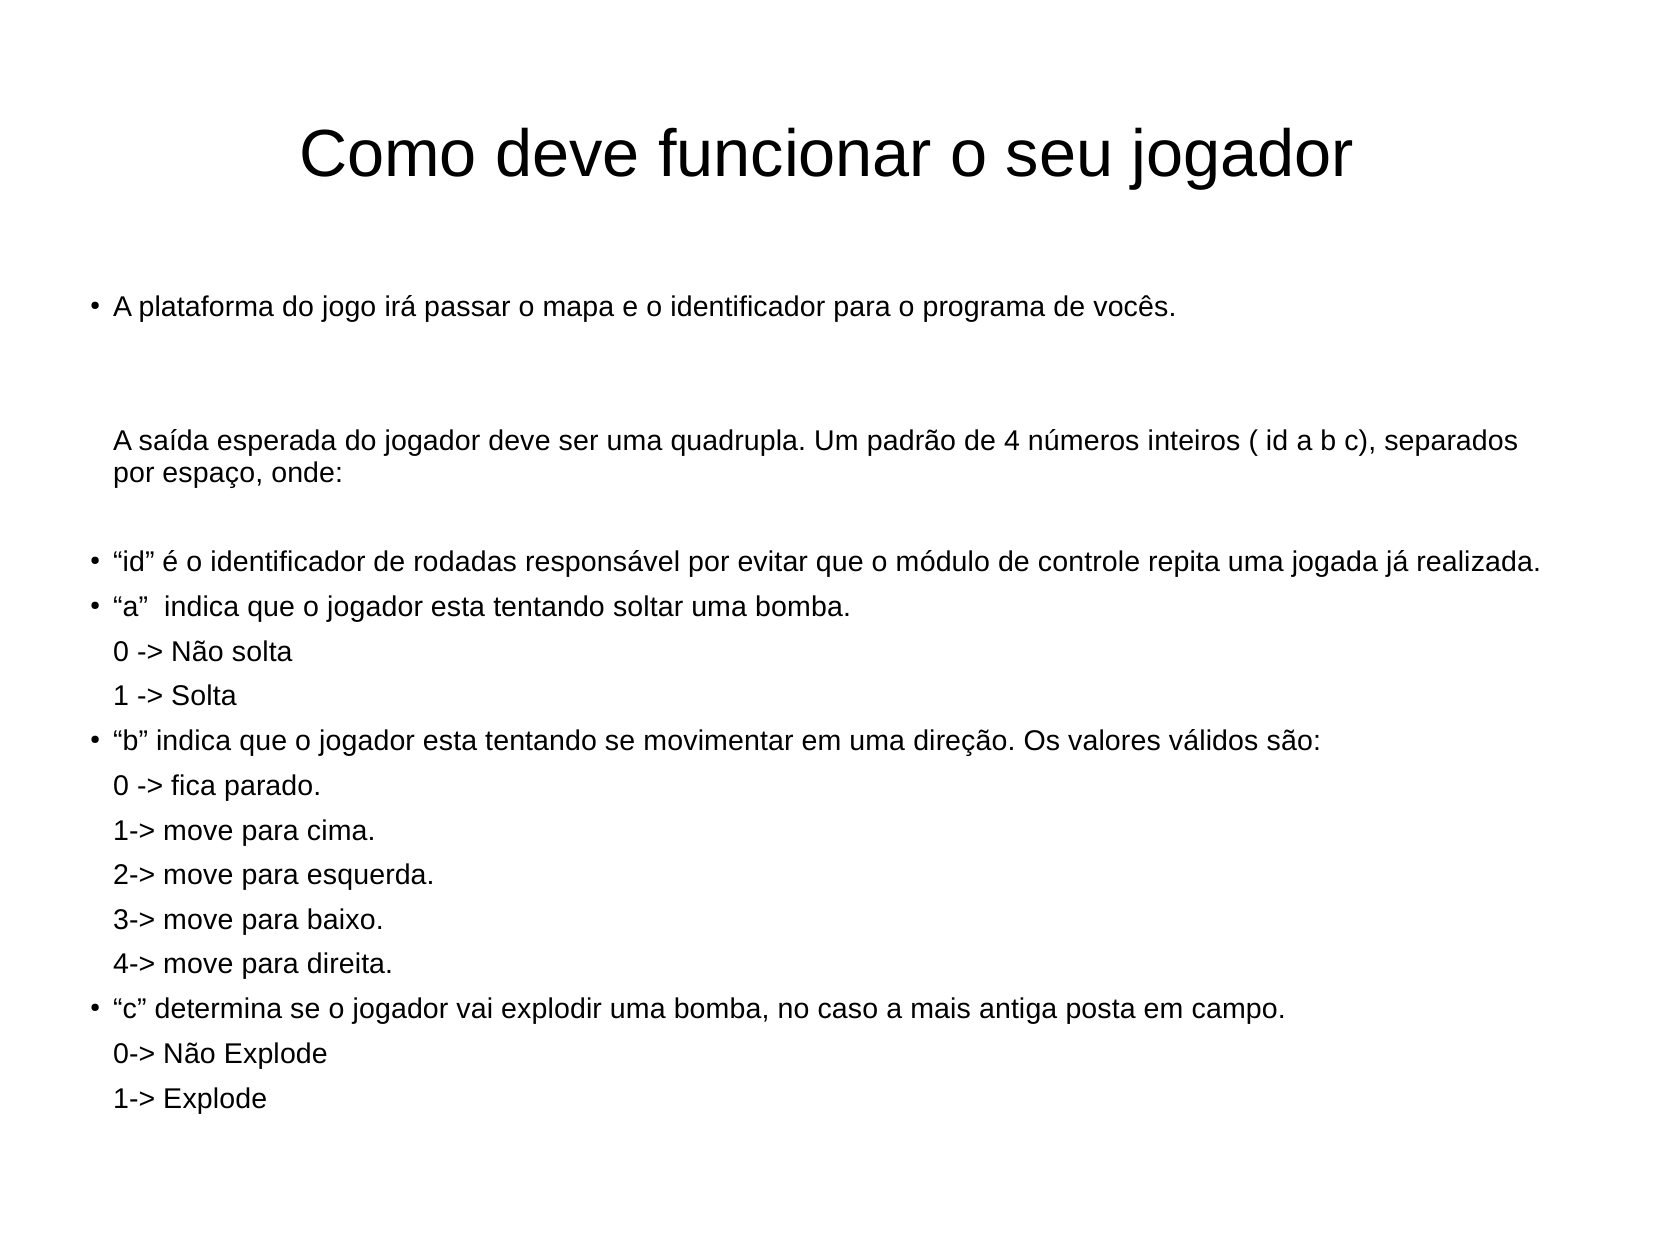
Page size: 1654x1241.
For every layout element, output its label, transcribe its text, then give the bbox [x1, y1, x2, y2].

list A plataforma do jogo irá passar o mapa e o identificador para o programa de vocês. A saída esperada do jogador deve ser uma quadrupla. Um padrão de 4 números inteiros ( id a b c), separados por espaço, onde: “id” é o identificador de rodadas responsável por evitar que o módulo de controle repita uma jogada já realizada. “a” indica que o jogador esta tentando soltar uma bomba. 0 -> Não solta 1 -> Solta “b” indica que o jogador esta tentando se movimentar em uma direção. Os valores válidos são: 0 -> fica parado. 1-> move para cima. 2-> move para esquerda. 3-> move para baixo. 4-> move para direita. “c” determina se o jogador vai explodir uma bomba, no caso a mais antiga posta em campo. 0-> Não Explode 1-> Explode [82, 290, 1571, 1126]
title Como deve funcionar o seu jogador [82, 49, 1571, 257]
